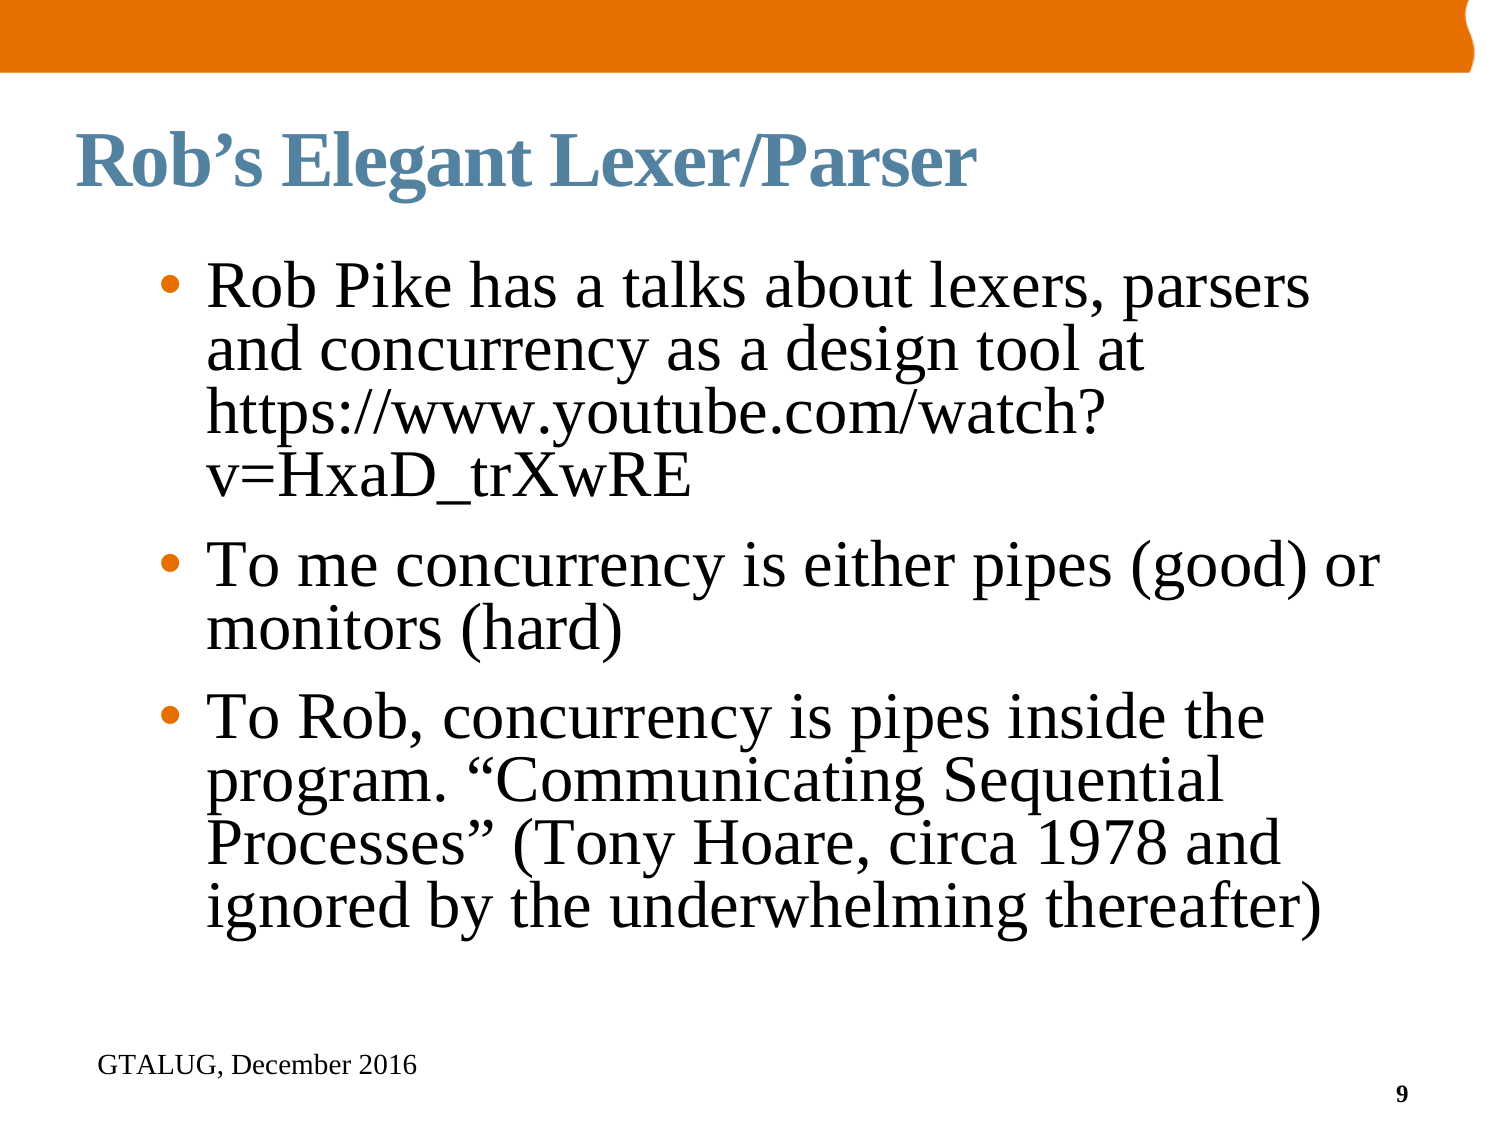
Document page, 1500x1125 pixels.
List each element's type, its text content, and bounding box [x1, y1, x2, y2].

picture [0, 0, 1500, 75]
list Rob Pike has a talks about lexers, parsers and concurrency as a design tool at https://www.youtube.com/watch?v=HxaD_trXwRE To me concurrency is either pipes (good) or monitors (hard) To Rob, concurrency is pipes inside the program. “Communicating Sequential Processes” (Tony Hoare, circa 1978 and ignored by the underwhelming thereafter) [64, 257, 1402, 1017]
title Rob’s Elegant Lexer/Parser [75, 122, 1438, 228]
